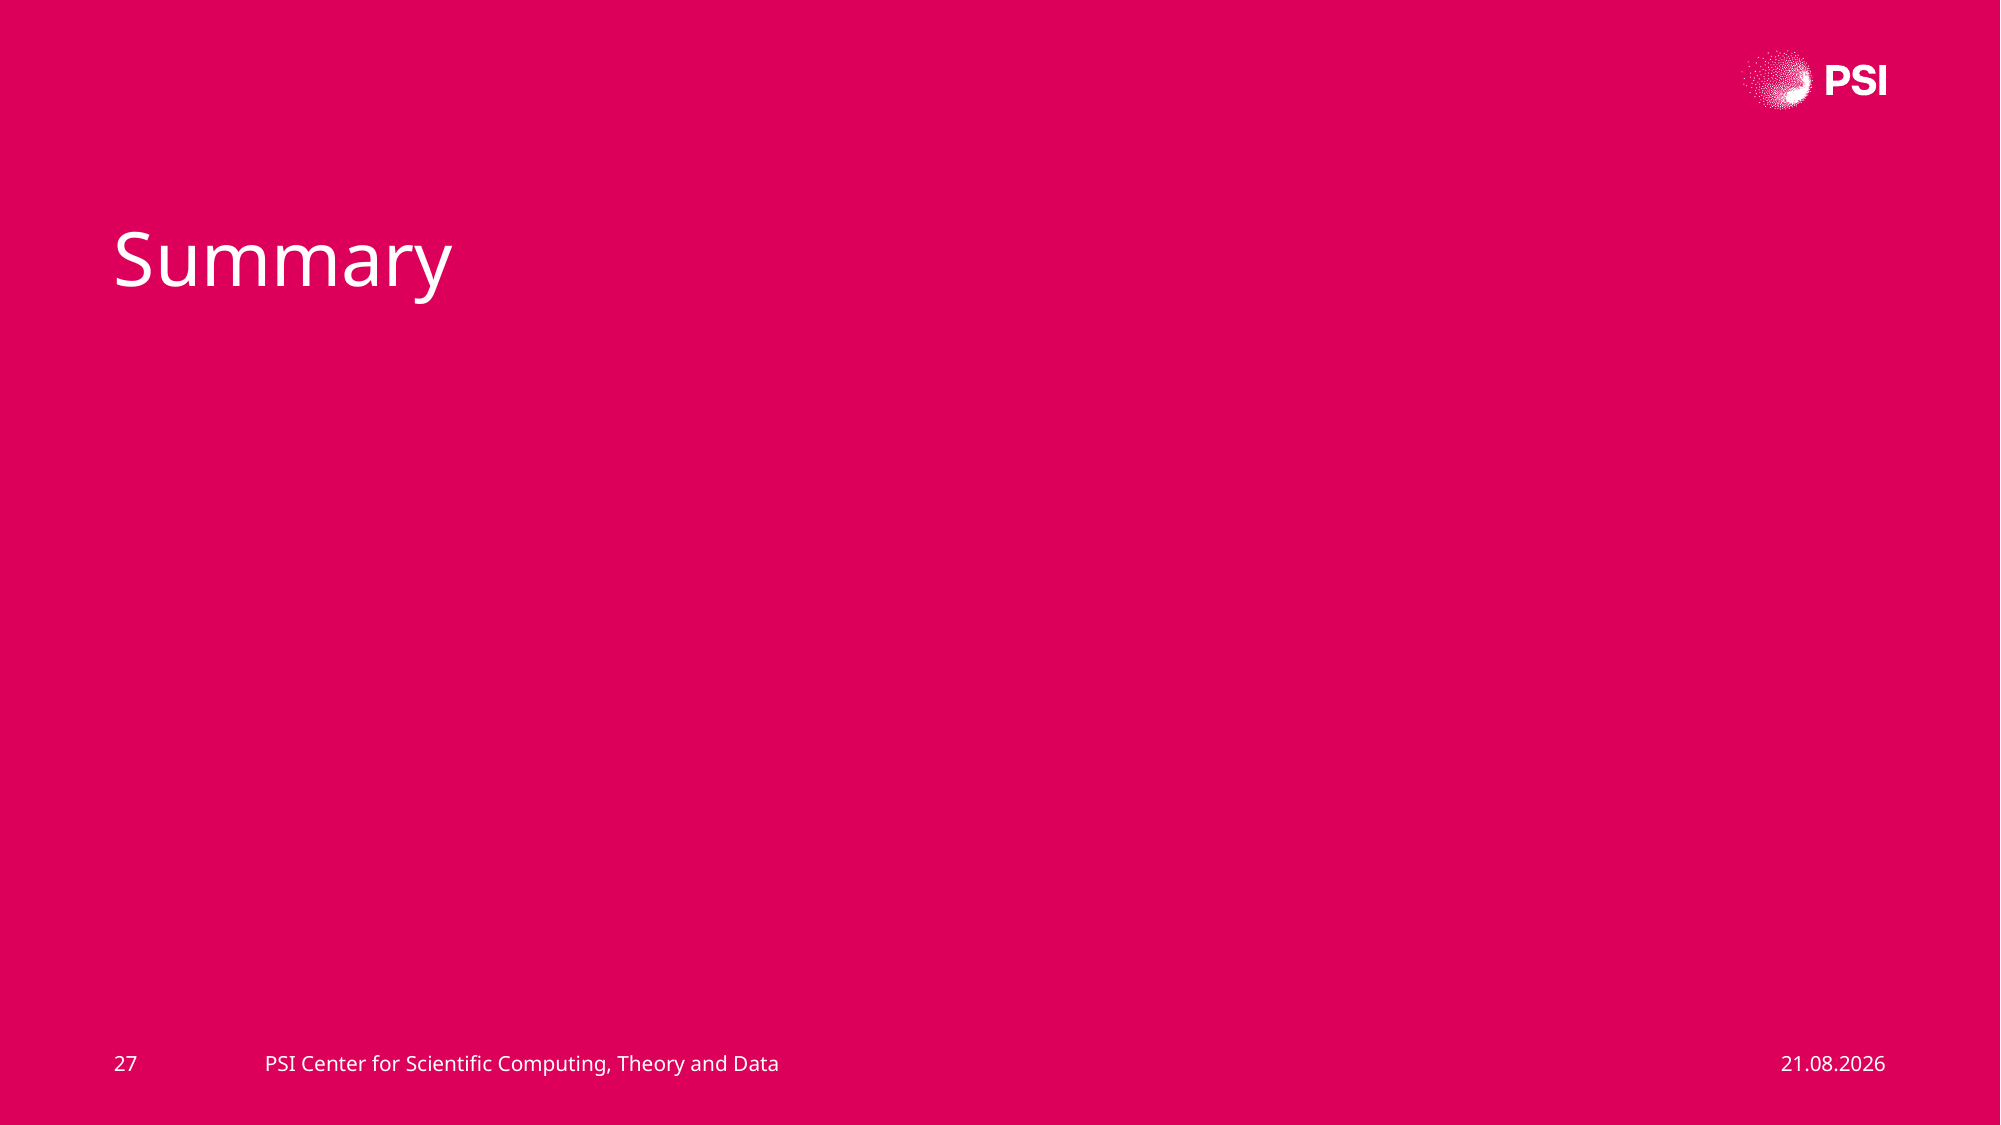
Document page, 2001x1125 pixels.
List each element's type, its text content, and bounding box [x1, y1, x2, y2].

list Summary [114, 211, 1585, 988]
